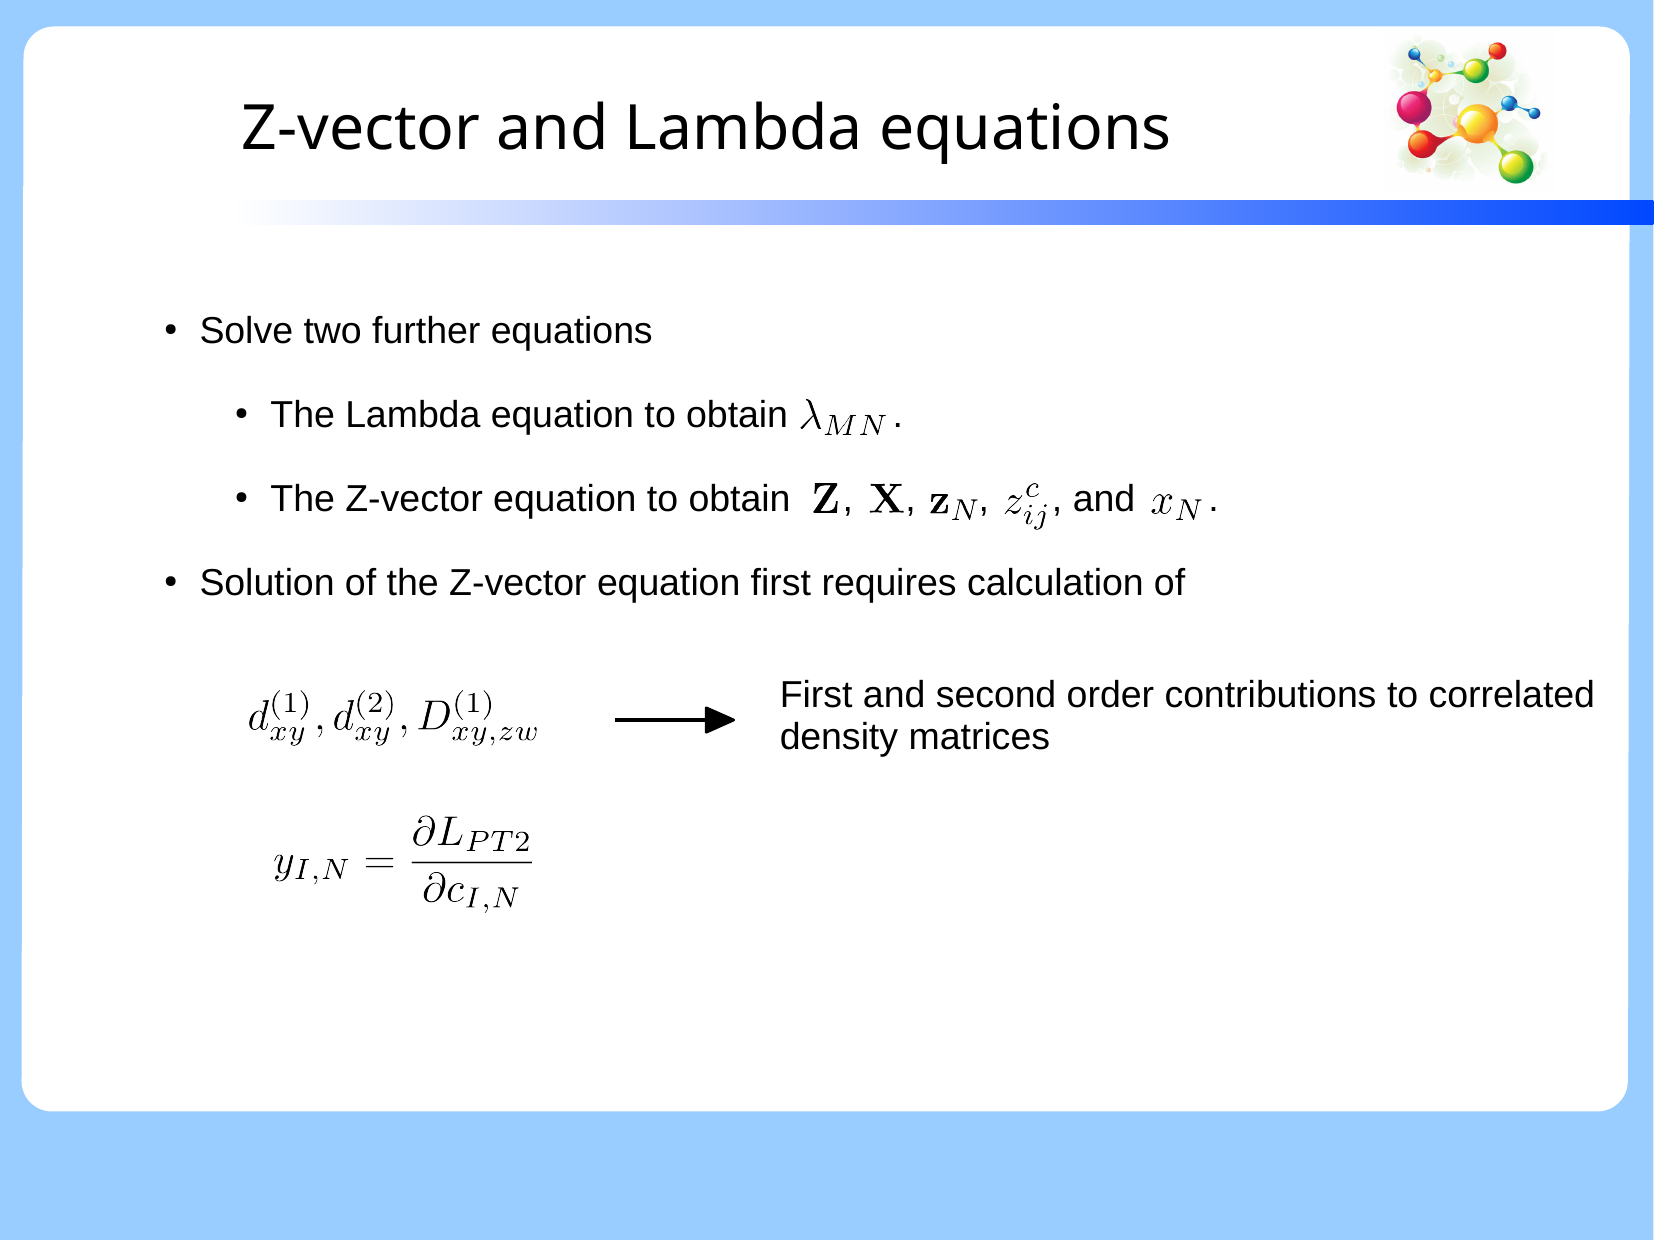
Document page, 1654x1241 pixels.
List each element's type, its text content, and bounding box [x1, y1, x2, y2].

text_box First and second order contributions to correlated density matrices [765, 666, 1654, 766]
picture [249, 690, 537, 746]
text_box Solve two further equations The Lambda equation to obtain . The Z-vector equation to obtain , , , , and . Solution of the Z-vector equation first requires calculation of [149, 302, 1478, 612]
table_cell [956, 201, 961, 224]
picture [930, 494, 978, 520]
picture [869, 483, 904, 513]
picture [274, 815, 532, 913]
picture [813, 483, 838, 513]
picture [1004, 483, 1047, 530]
table_cell [873, 201, 877, 224]
picture [1151, 494, 1202, 520]
picture [1382, 29, 1556, 195]
title Z-vector and Lambda equations [82, 49, 1332, 201]
picture [800, 399, 886, 436]
